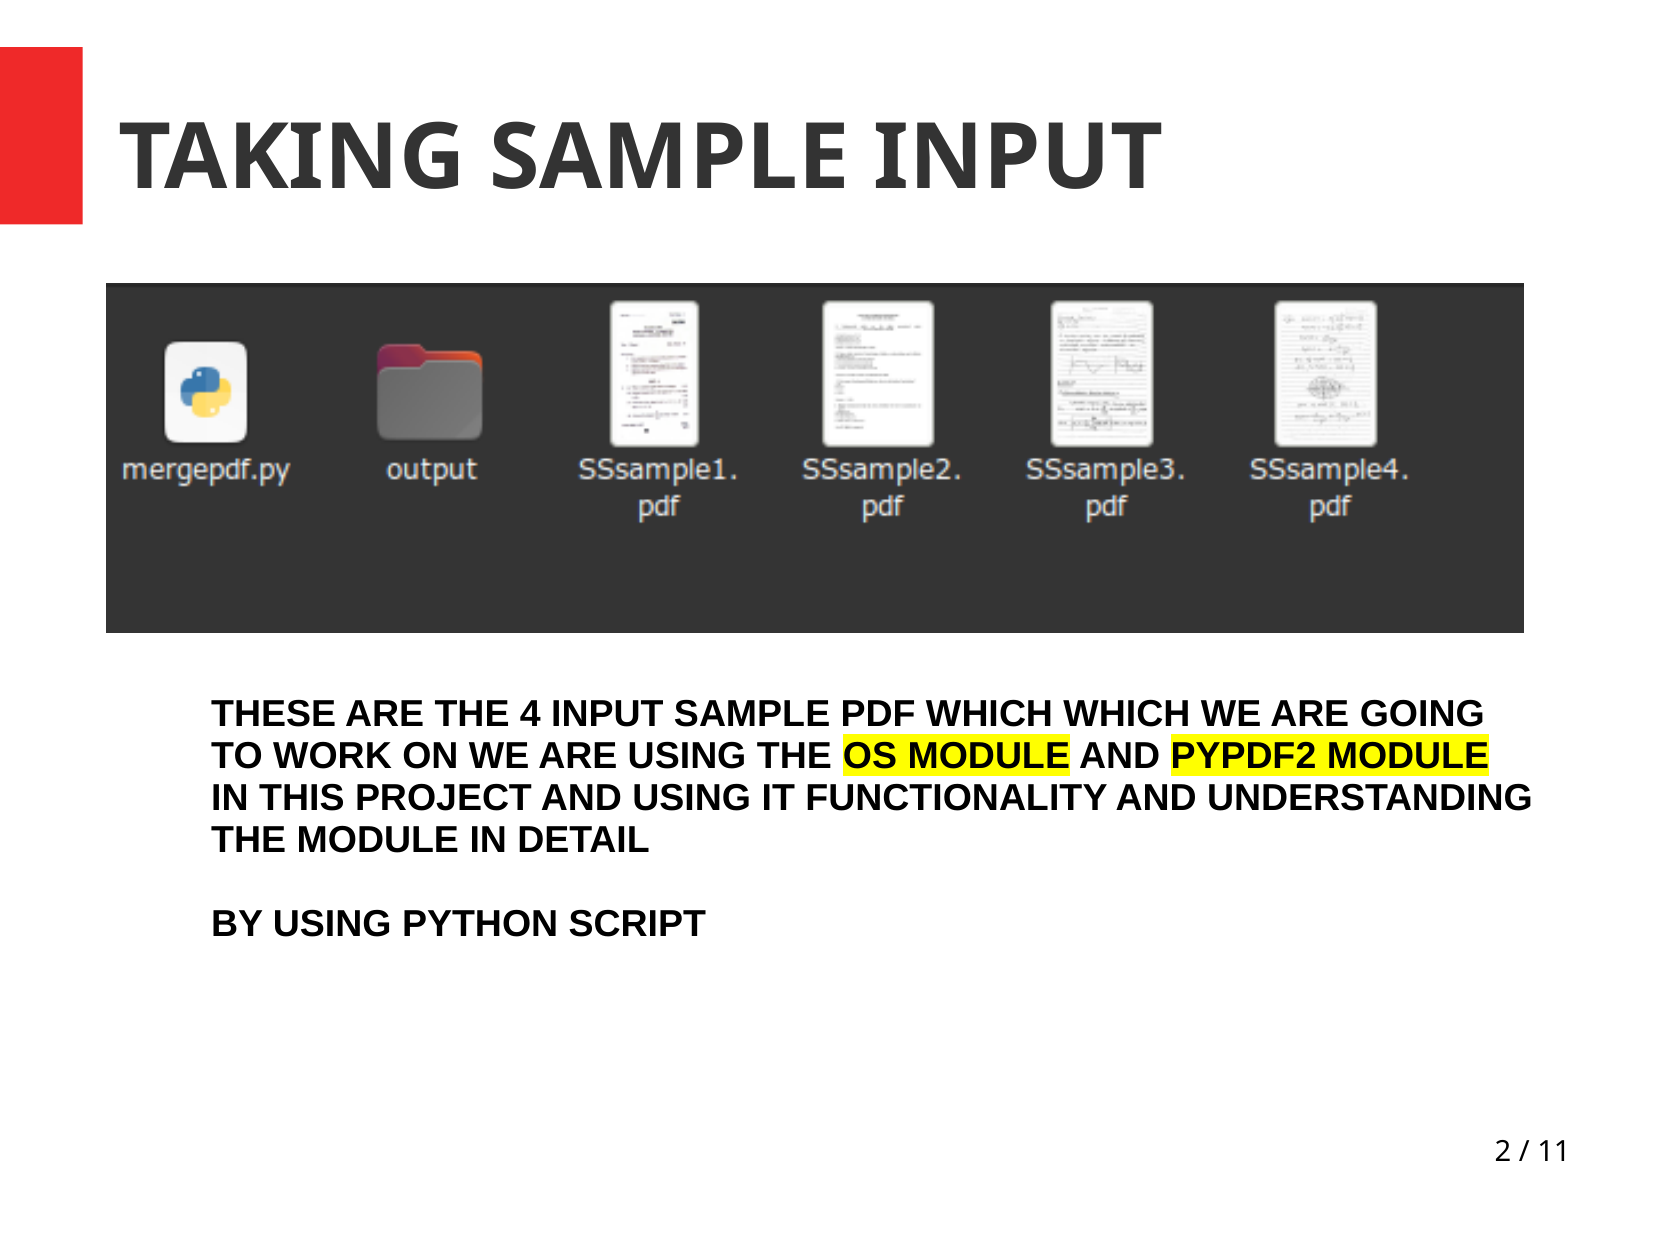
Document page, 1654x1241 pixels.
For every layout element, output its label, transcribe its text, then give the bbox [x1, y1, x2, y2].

text_box THESE ARE THE 4 INPUT SAMPLE PDF WHICH WHICH WE ARE GOING TO WORK ON WE ARE USING THE OS MODULE AND PYPDF2 MODULE IN THIS PROJECT AND USING IT FUNCTIONALITY AND UNDERSTANDING THE MODULE IN DETAIL BY USING PYTHON SCRIPT [196, 685, 1560, 952]
title TAKING SAMPLE INPUT [118, 49, 1571, 257]
picture [106, 283, 1524, 633]
